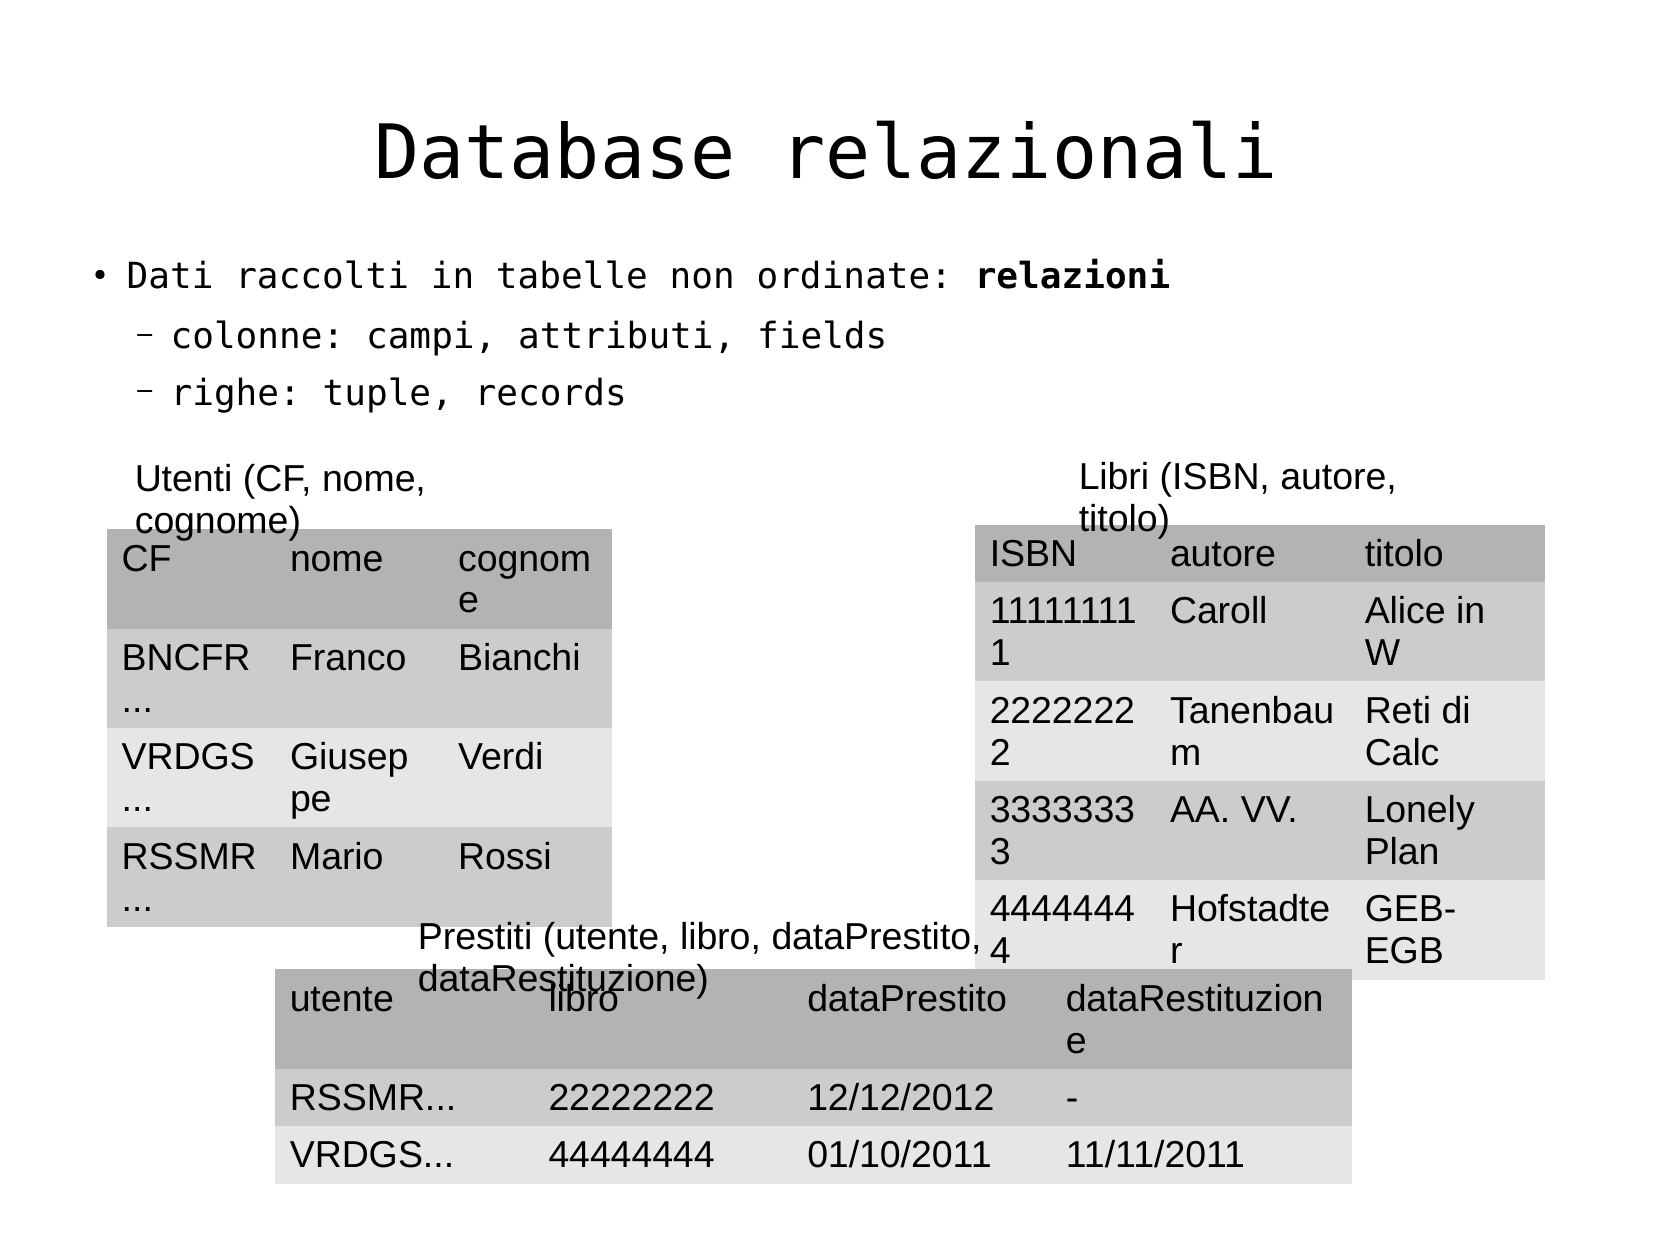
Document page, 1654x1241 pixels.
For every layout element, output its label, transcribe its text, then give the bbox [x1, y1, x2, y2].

table_cell VRDGS... [275, 1126, 534, 1184]
table_cell Tanenbaum [1155, 681, 1350, 781]
table_header dataRestituzione [1051, 969, 1352, 1069]
table_header ISBN [975, 525, 1155, 582]
table_cell VRDGS... [107, 728, 275, 827]
table_header dataPrestito [793, 970, 1051, 1069]
table_cell Verdi [443, 728, 612, 827]
table_header nome [275, 529, 443, 629]
title Database relazionali [82, 49, 1571, 257]
table_header autore [1155, 525, 1350, 582]
table_cell Lonely Plan [1350, 781, 1545, 880]
table_cell Mario [275, 827, 443, 927]
table_cell 11/11/2011 [1051, 1126, 1352, 1184]
list Dati raccolti in tabelle non ordinate: relazioni colonne: campi, attributi, fields righe: tuple, records [82, 254, 1538, 415]
text_box Libri (ISBN, autore, titolo) [1064, 448, 1500, 511]
table_cell 01/10/2011 [793, 1126, 1051, 1184]
table_cell - [1051, 1069, 1352, 1126]
table_header cognome [443, 529, 612, 629]
table_cell RSSMR... [275, 1069, 534, 1126]
table_header CF [107, 529, 275, 629]
table_cell 33333333 [975, 781, 1155, 880]
table_cell Alice in W [1350, 582, 1545, 681]
table_cell RSSMR... [107, 827, 275, 927]
table_cell Rossi [443, 827, 612, 908]
table_cell Hofstadter [1155, 880, 1350, 969]
table_header titolo [1350, 525, 1545, 582]
table_header utente [422, 973, 432, 989]
table_cell 111111111 [975, 582, 1155, 681]
table_cell 22222222 [975, 681, 1155, 781]
text_box Prestiti (utente, libro, dataPrestito, dataRestituzione) [403, 908, 1214, 970]
table_cell 44444444 [534, 1126, 793, 1184]
table_cell 12/12/2012 [793, 1069, 1051, 1126]
table_cell GEB-EGB [1350, 880, 1545, 980]
table_header utente [275, 969, 534, 1069]
table_cell AA. VV. [1155, 781, 1350, 880]
text_box Utenti (CF, nome, cognome) [120, 450, 601, 512]
table_cell 22222222 [534, 1069, 793, 1126]
table_cell Giuseppe [275, 728, 443, 827]
table_cell Franco [275, 629, 443, 728]
table_cell Caroll [1155, 582, 1350, 681]
table_cell 44444444 [975, 880, 1155, 908]
table_cell Reti di Calc [1350, 681, 1545, 781]
table_cell BNCFR... [107, 629, 275, 728]
table_cell Bianchi [443, 629, 612, 728]
table_header libro [571, 993, 581, 1009]
table_header libro [534, 970, 793, 1069]
